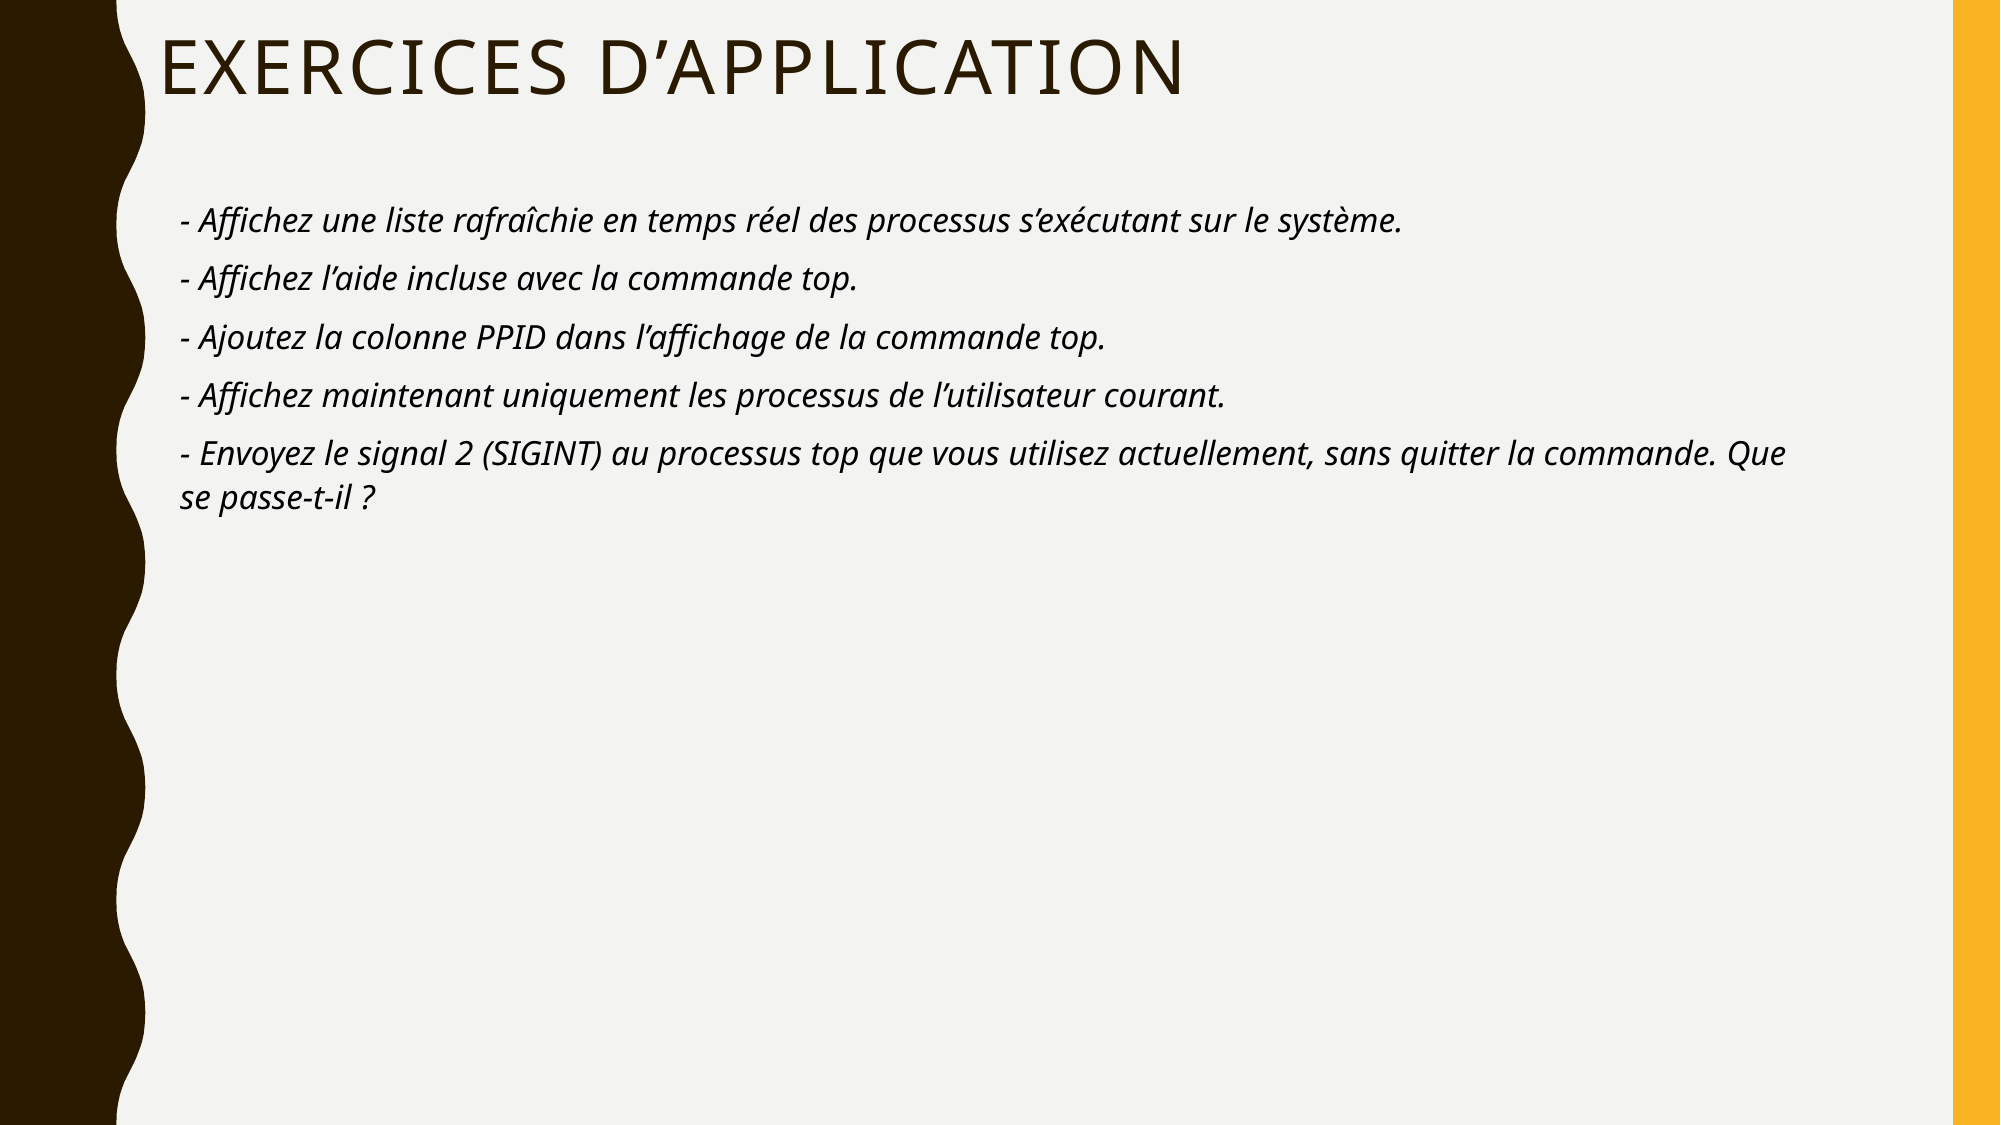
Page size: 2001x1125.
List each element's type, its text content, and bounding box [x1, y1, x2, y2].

title EXERCICES D’APPLICATION [143, 22, 1256, 136]
list - Affichez une liste rafraîchie en temps réel des processus s’exécutant sur le système. - Affichez l’aide incluse avec la commande top. - Ajoutez la colonne PPID dans l’affichage de la commande top. - Affichez maintenant uniquement les processus de l’utilisateur courant. - Envoyez le signal 2 (SIGINT) au processus top que vous utilisez actuellement, sans quitter la commande. Que se passe-t-il ? [165, 187, 1835, 723]
